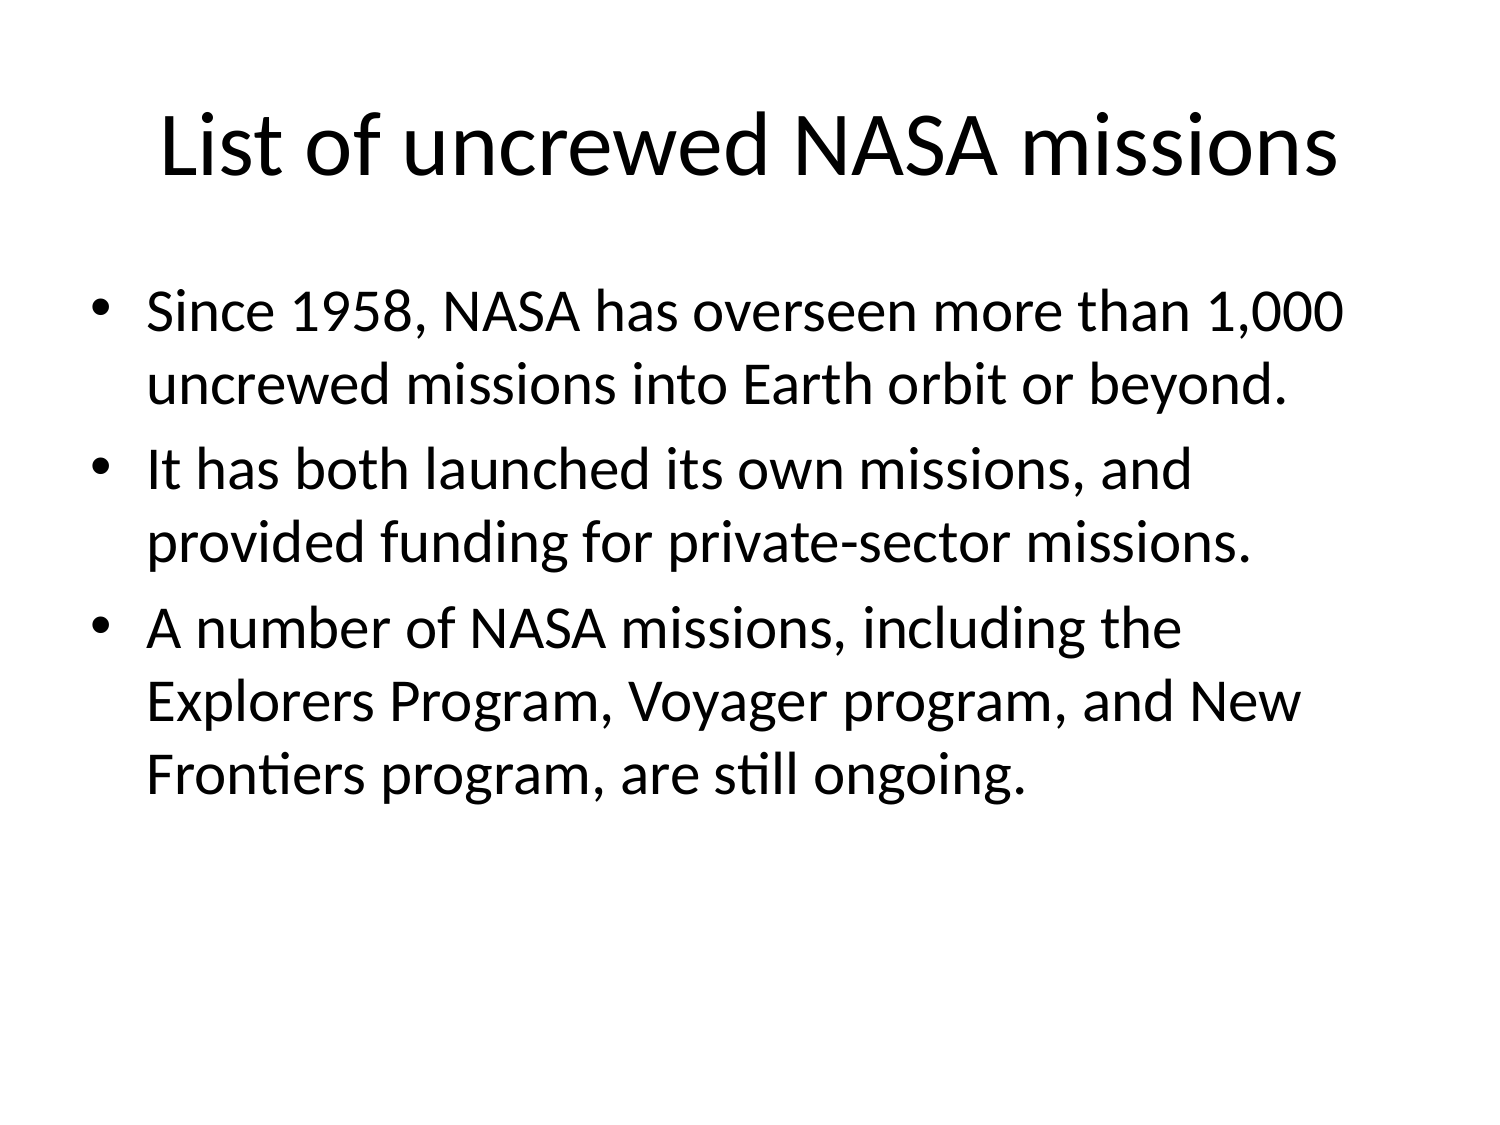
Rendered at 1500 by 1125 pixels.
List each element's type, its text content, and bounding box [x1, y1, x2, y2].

title List of uncrewed NASA missions [75, 45, 1425, 233]
list Since 1958, NASA has overseen more than 1,000 uncrewed missions into Earth orbit or beyond. It has both launched its own missions, and provided funding for private-sector missions. A number of NASA missions, including the Explorers Program, Voyager program, and New Frontiers program, are still ongoing. [75, 262, 1425, 1005]
